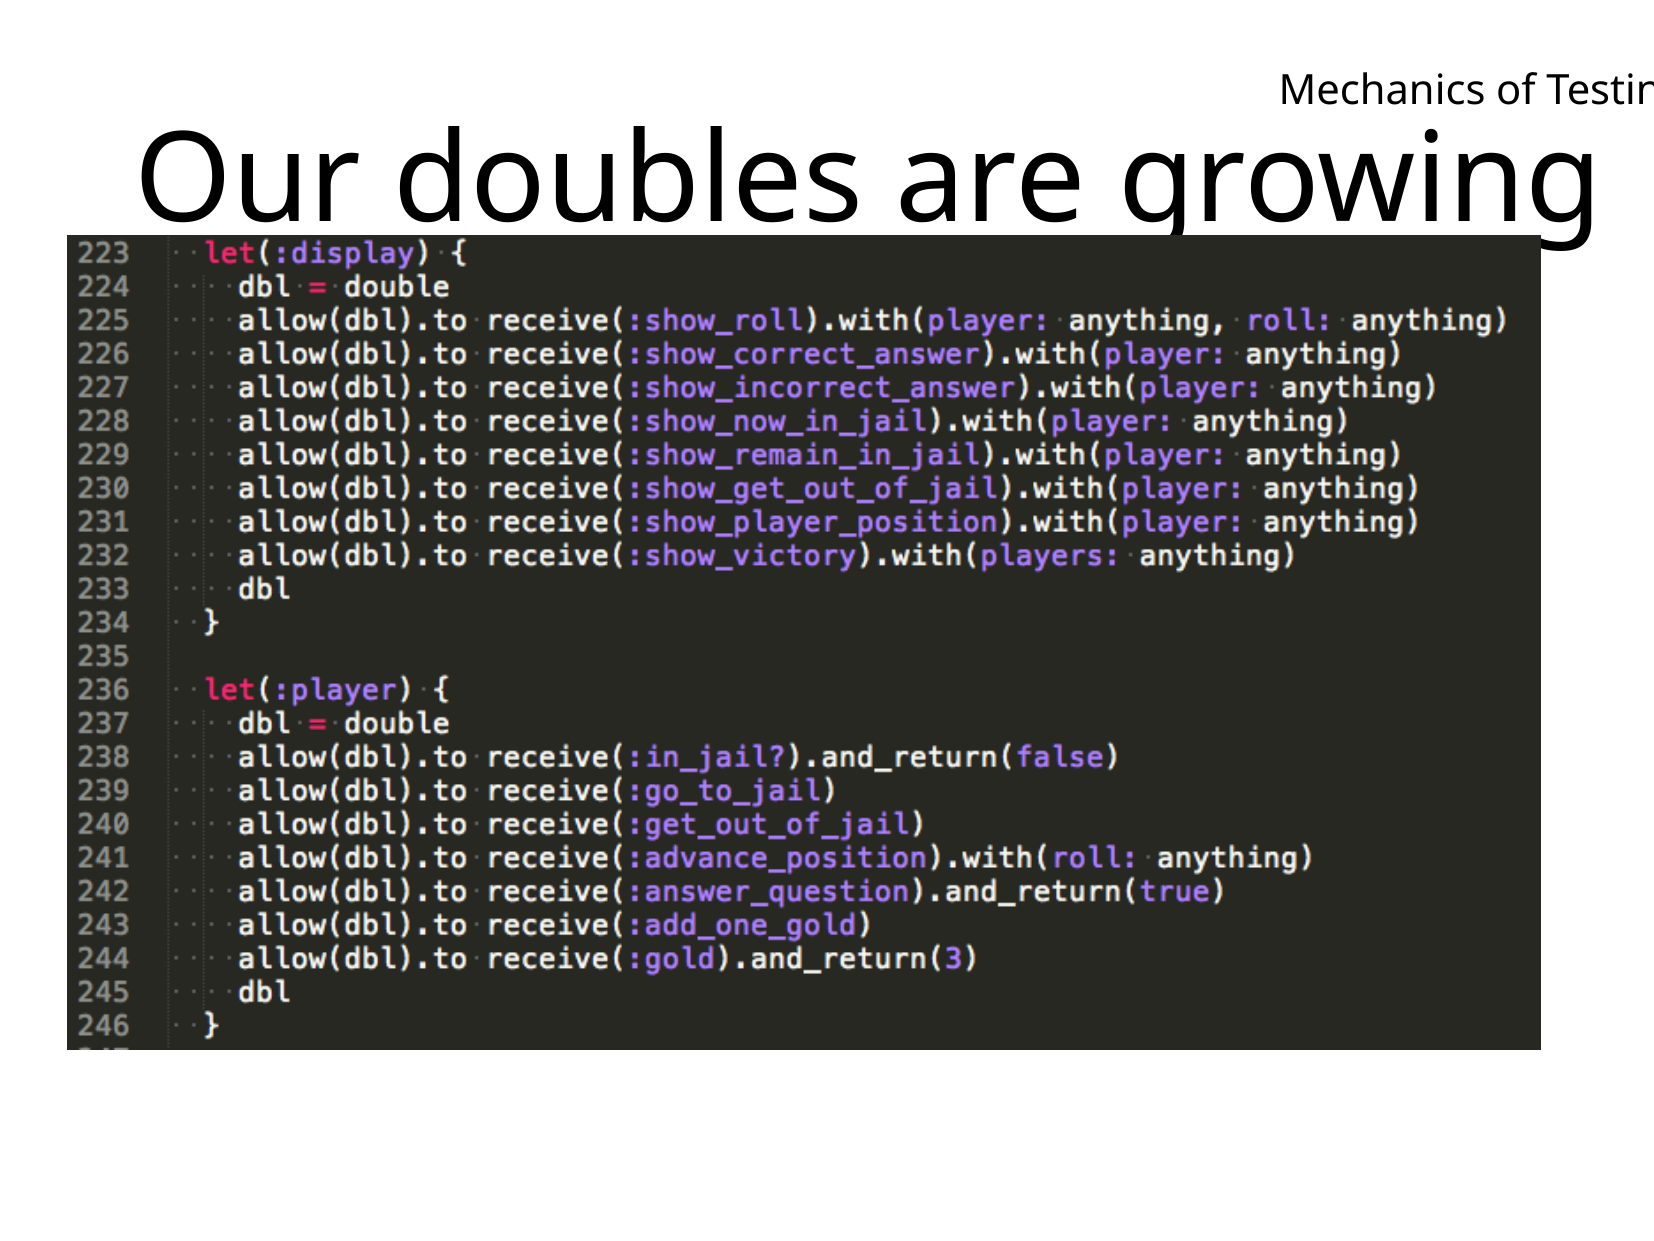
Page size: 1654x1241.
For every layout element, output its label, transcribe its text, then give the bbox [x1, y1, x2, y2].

text_box Our doubles are growing [120, 80, 1508, 211]
text_box Mechanics of Testing [1263, 51, 1603, 106]
picture [67, 235, 1541, 1051]
